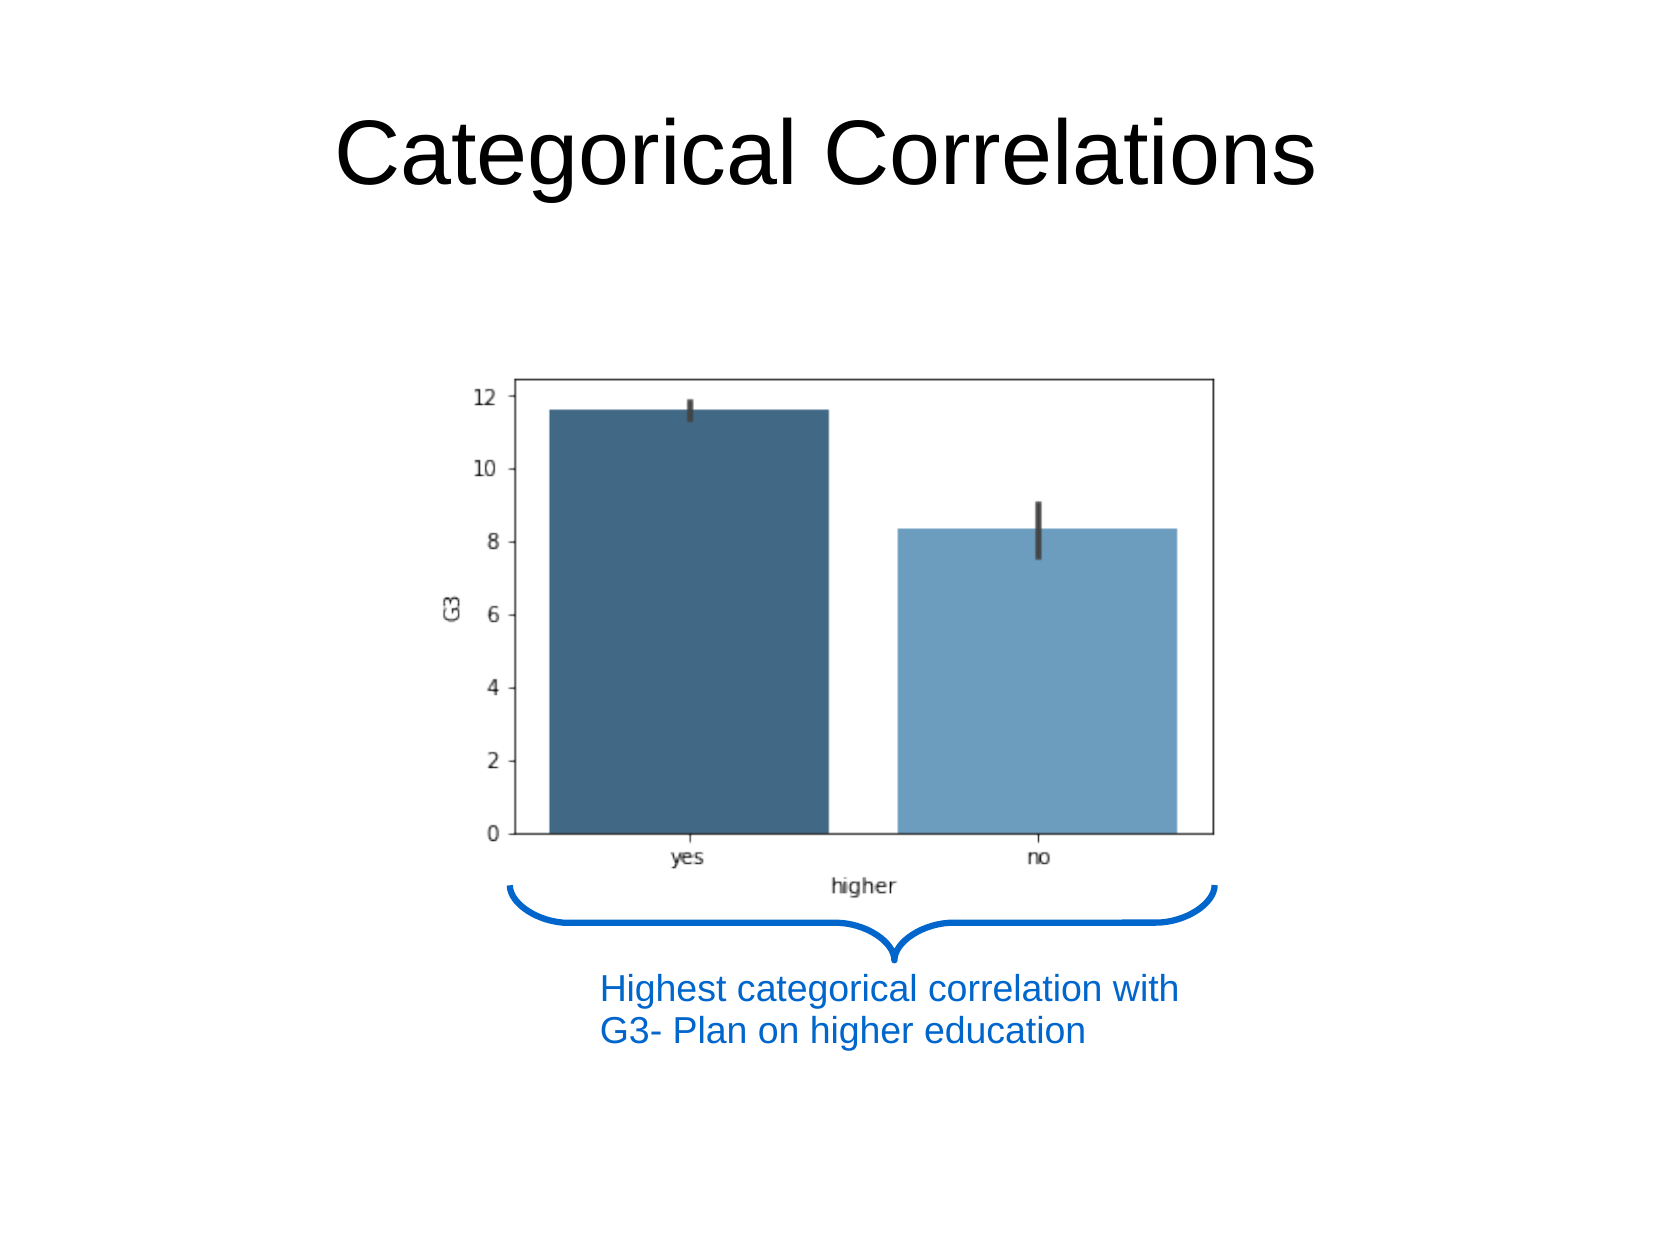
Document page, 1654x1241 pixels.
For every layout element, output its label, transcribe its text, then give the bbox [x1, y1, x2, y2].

text_box Highest categorical correlation with G3- Plan on higher education [585, 960, 1200, 1059]
picture [429, 358, 1234, 913]
title Categorical Correlations [82, 49, 1571, 257]
